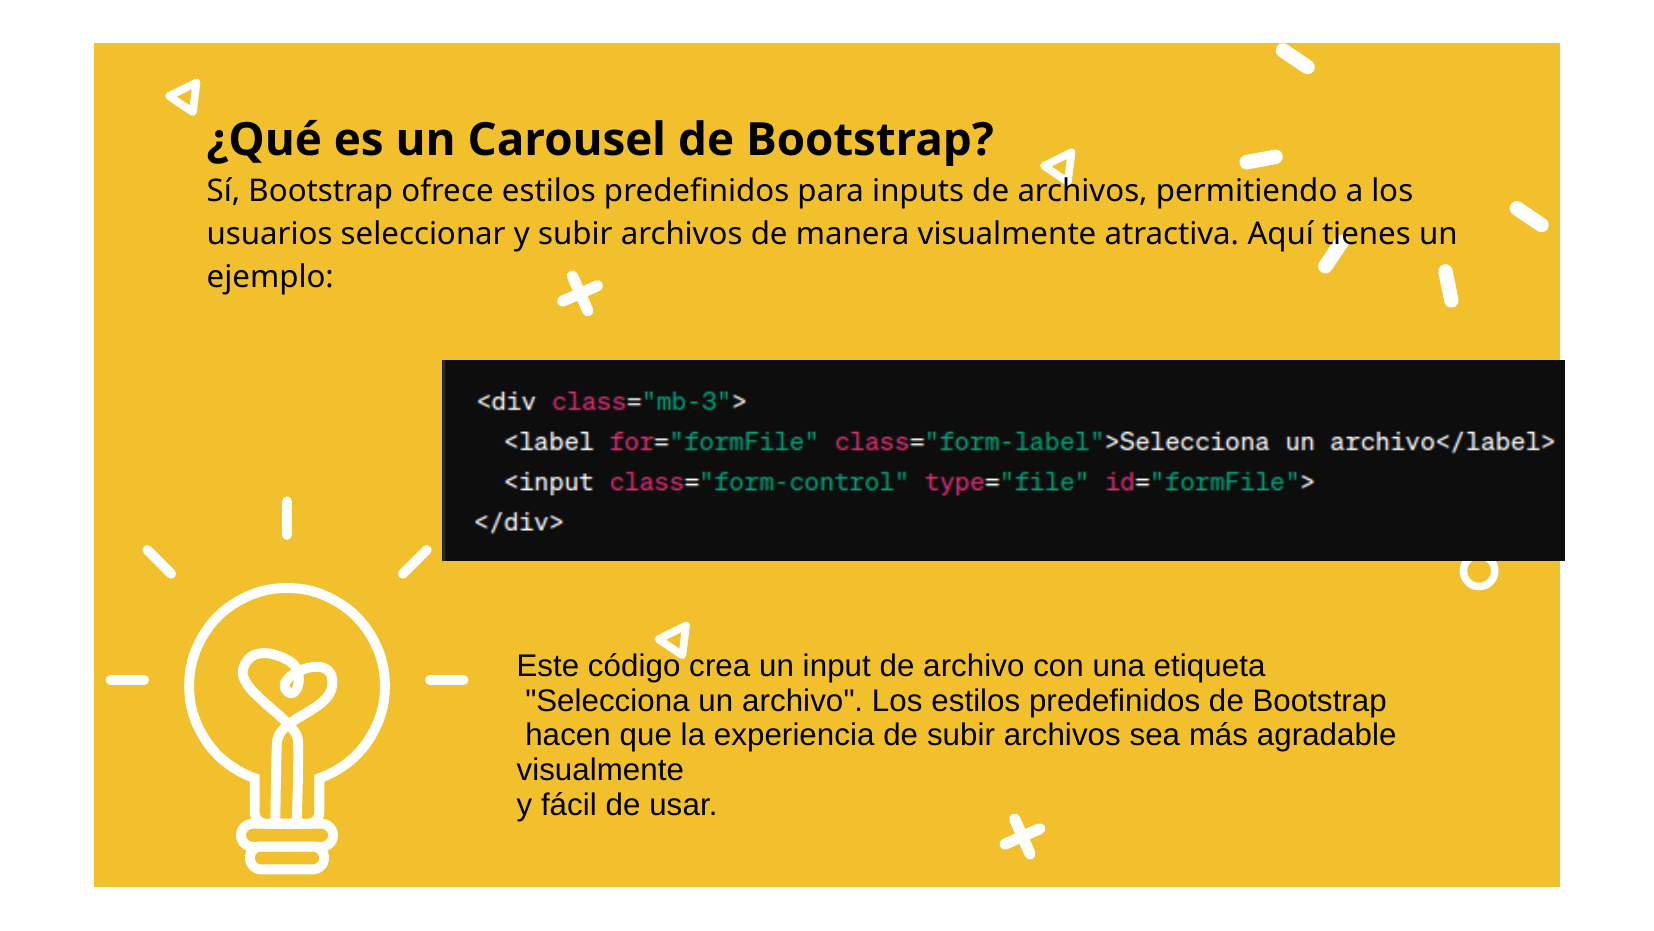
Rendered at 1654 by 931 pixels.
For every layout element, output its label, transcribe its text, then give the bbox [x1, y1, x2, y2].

picture [442, 360, 1565, 562]
text_box Este código crea un input de archivo con una etiqueta "Selecciona un archivo". Los estilos predefinidos de Bootstrap hacen que la experiencia de subir archivos sea más agradable visualmente y fácil de usar. [501, 640, 1536, 931]
title ¿Qué es un Carousel de Bootstrap? Sí, Bootstrap ofrece estilos predefinidos para inputs de archivos, permitiendo a los usuarios seleccionar y subir archivos de manera visualmente atractiva. Aquí tienes un ejemplo: [206, 24, 1477, 532]
